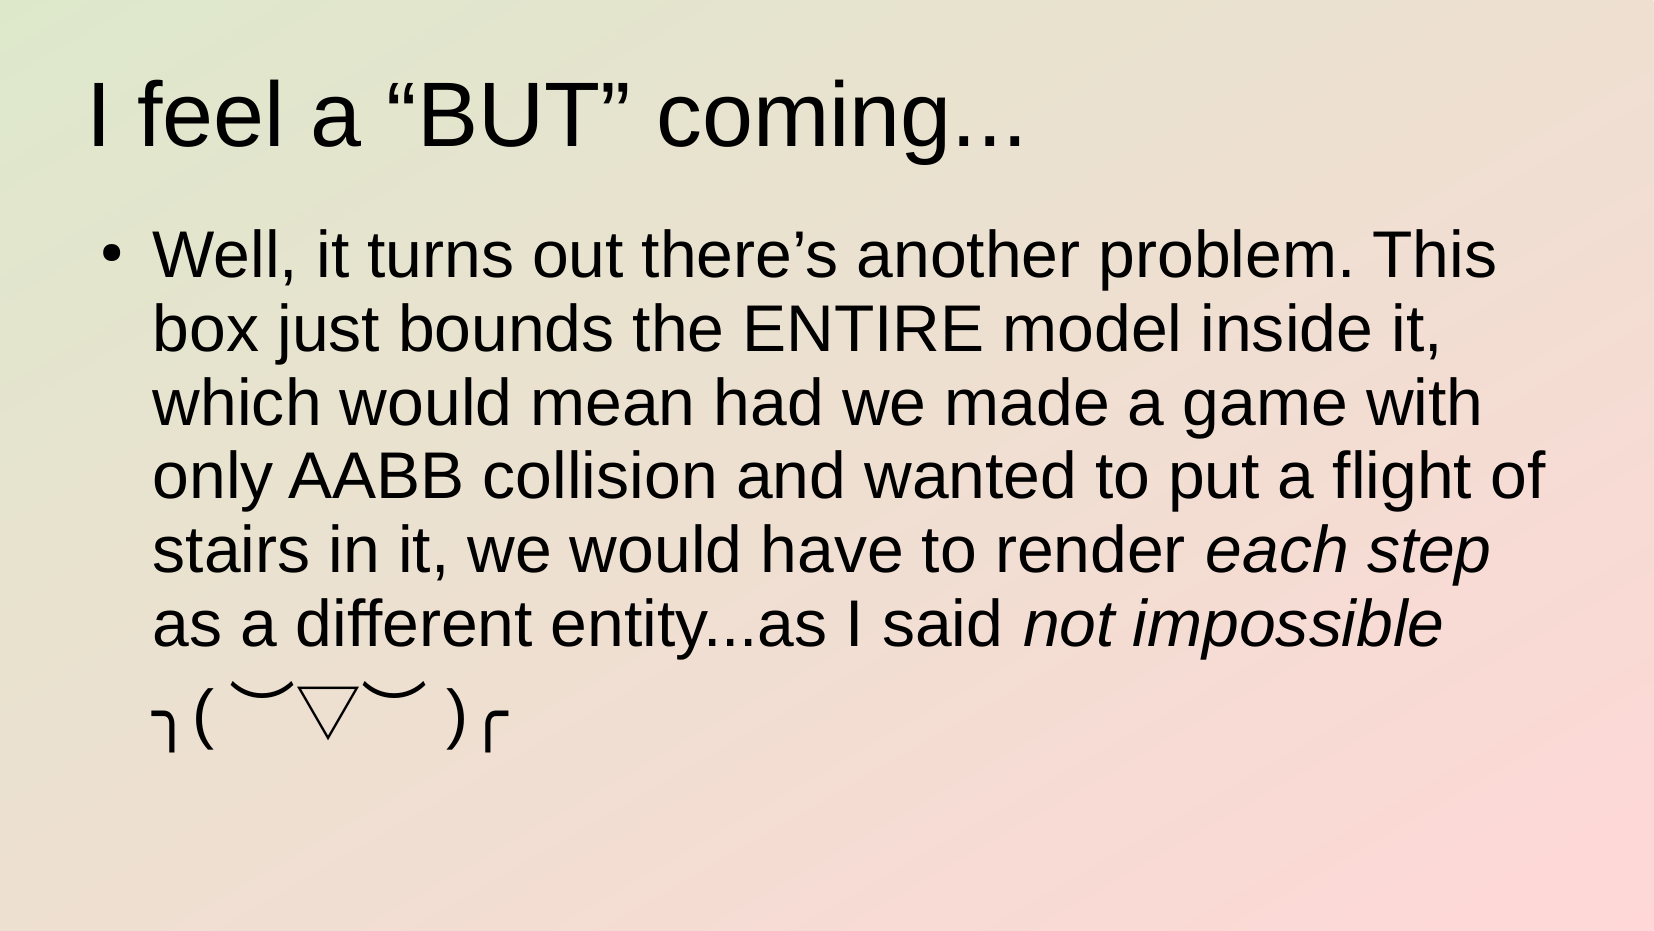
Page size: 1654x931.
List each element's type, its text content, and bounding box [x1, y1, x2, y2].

list Well, it turns out there’s another problem. This box just bounds the ENTIRE model inside it, which would mean had we made a game with only AABB collision and wanted to put a flight of stairs in it, we would have to render each step as a different entity...as I said not impossible ╮(︶▽︶)╭ [82, 217, 1571, 758]
title I feel a “BUT” coming... [82, 12, 1034, 217]
